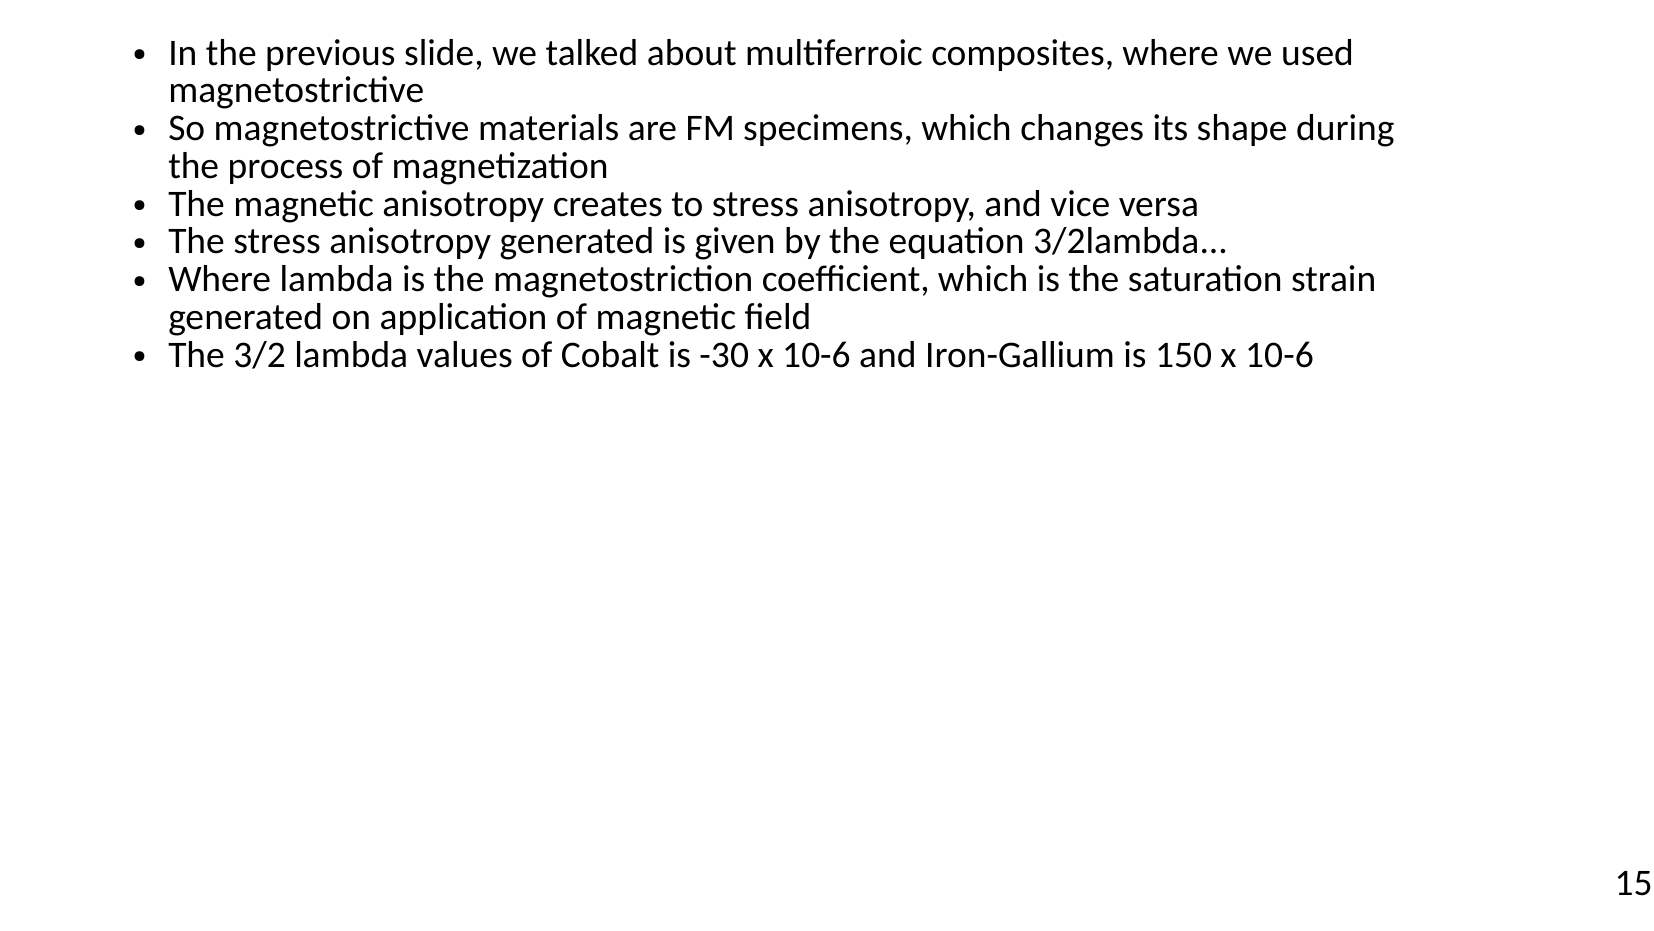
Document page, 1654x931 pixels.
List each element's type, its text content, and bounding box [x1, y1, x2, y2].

text_box <number> [1479, 860, 1654, 931]
text_box In the previous slide, we talked about multiferroic composites, where we used magnetostrictive So magnetostrictive materials are FM specimens, which changes its shape during the process of magnetization The magnetic anisotropy creates to stress anisotropy, and vice versa The stress anisotropy generated is given by the equation 3/2lambda... Where lambda is the magnetostriction coefficient, which is the saturation strain generated on application of magnetic field The 3/2 lambda values of Cobalt is -30 x 10-6 and Iron-Gallium is 150 x 10-6 [118, 29, 1447, 422]
